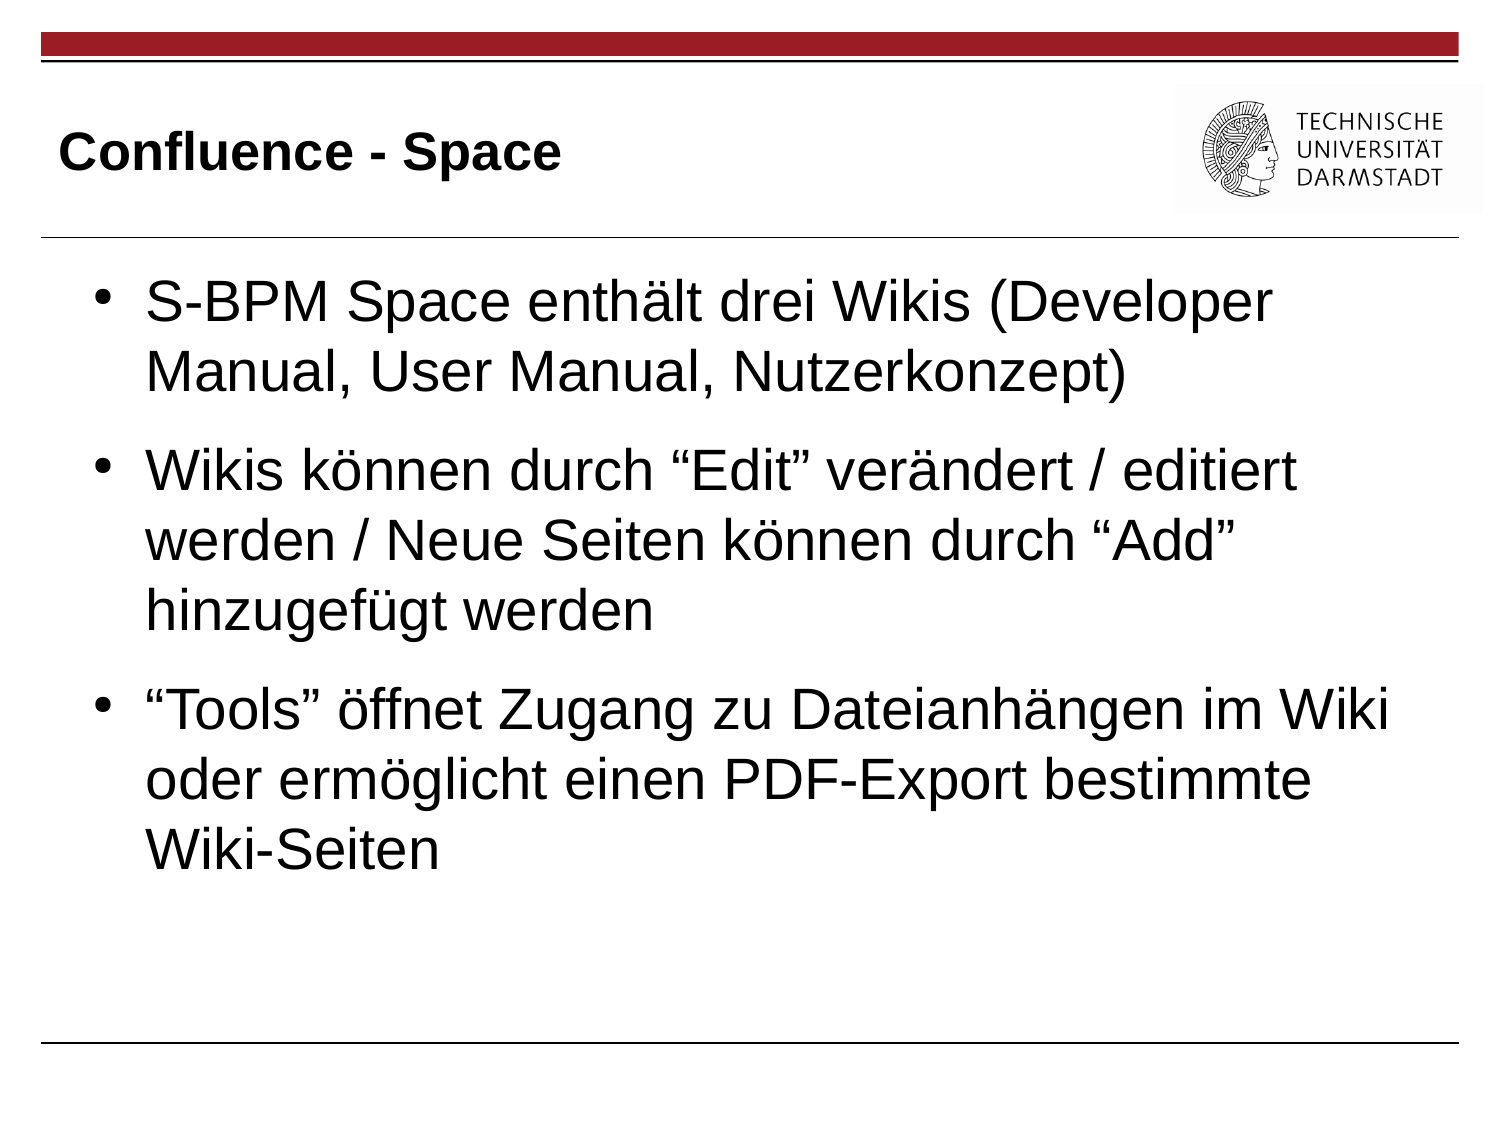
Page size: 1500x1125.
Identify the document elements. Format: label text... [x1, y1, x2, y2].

text_box Confluence - Space [58, 80, 1149, 218]
picture [1175, 84, 1483, 214]
list S-BPM Space enthält drei Wikis (Developer Manual, User Manual, Nutzerkonzept) Wikis können durch “Edit” verändert / editiert werden / Neue Seiten können durch “Add” hinzugefügt werden “Tools” öffnet Zugang zu Dateianhängen im Wiki oder ermöglicht einen PDF-Export bestimmte Wiki-Seiten [75, 263, 1395, 916]
